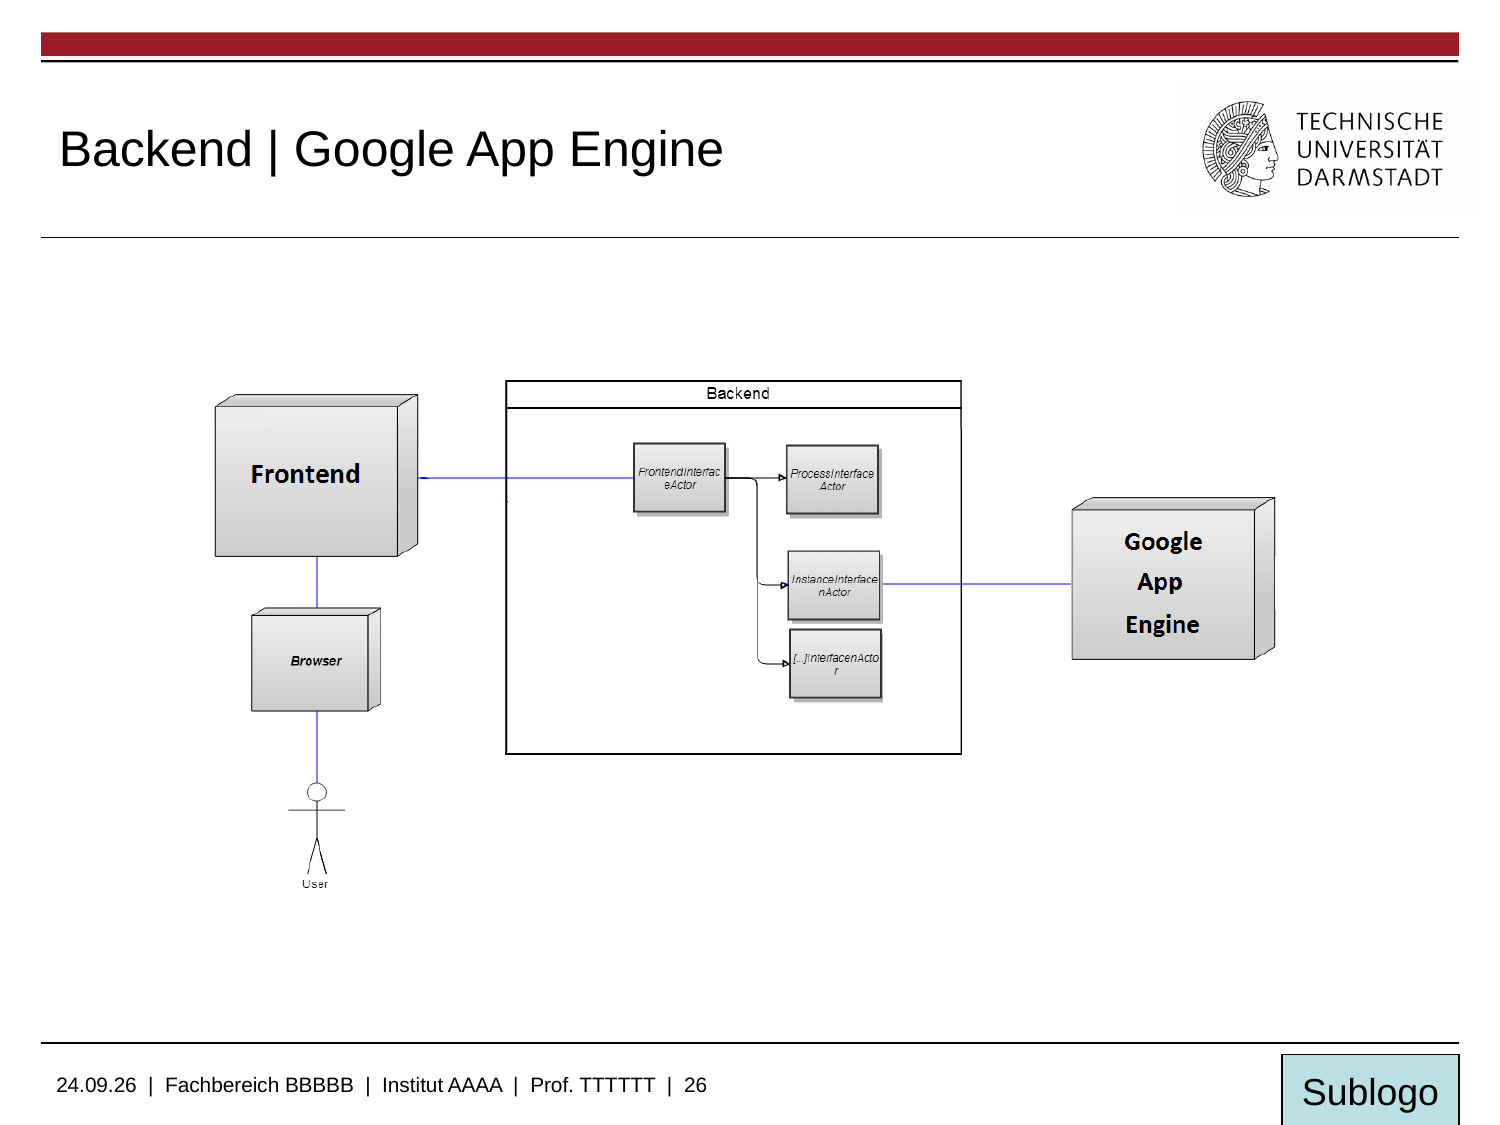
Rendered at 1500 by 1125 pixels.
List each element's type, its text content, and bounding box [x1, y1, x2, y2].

title Backend | Google App Engine [58, 80, 1149, 218]
picture [1175, 84, 1483, 214]
picture [177, 324, 1297, 934]
